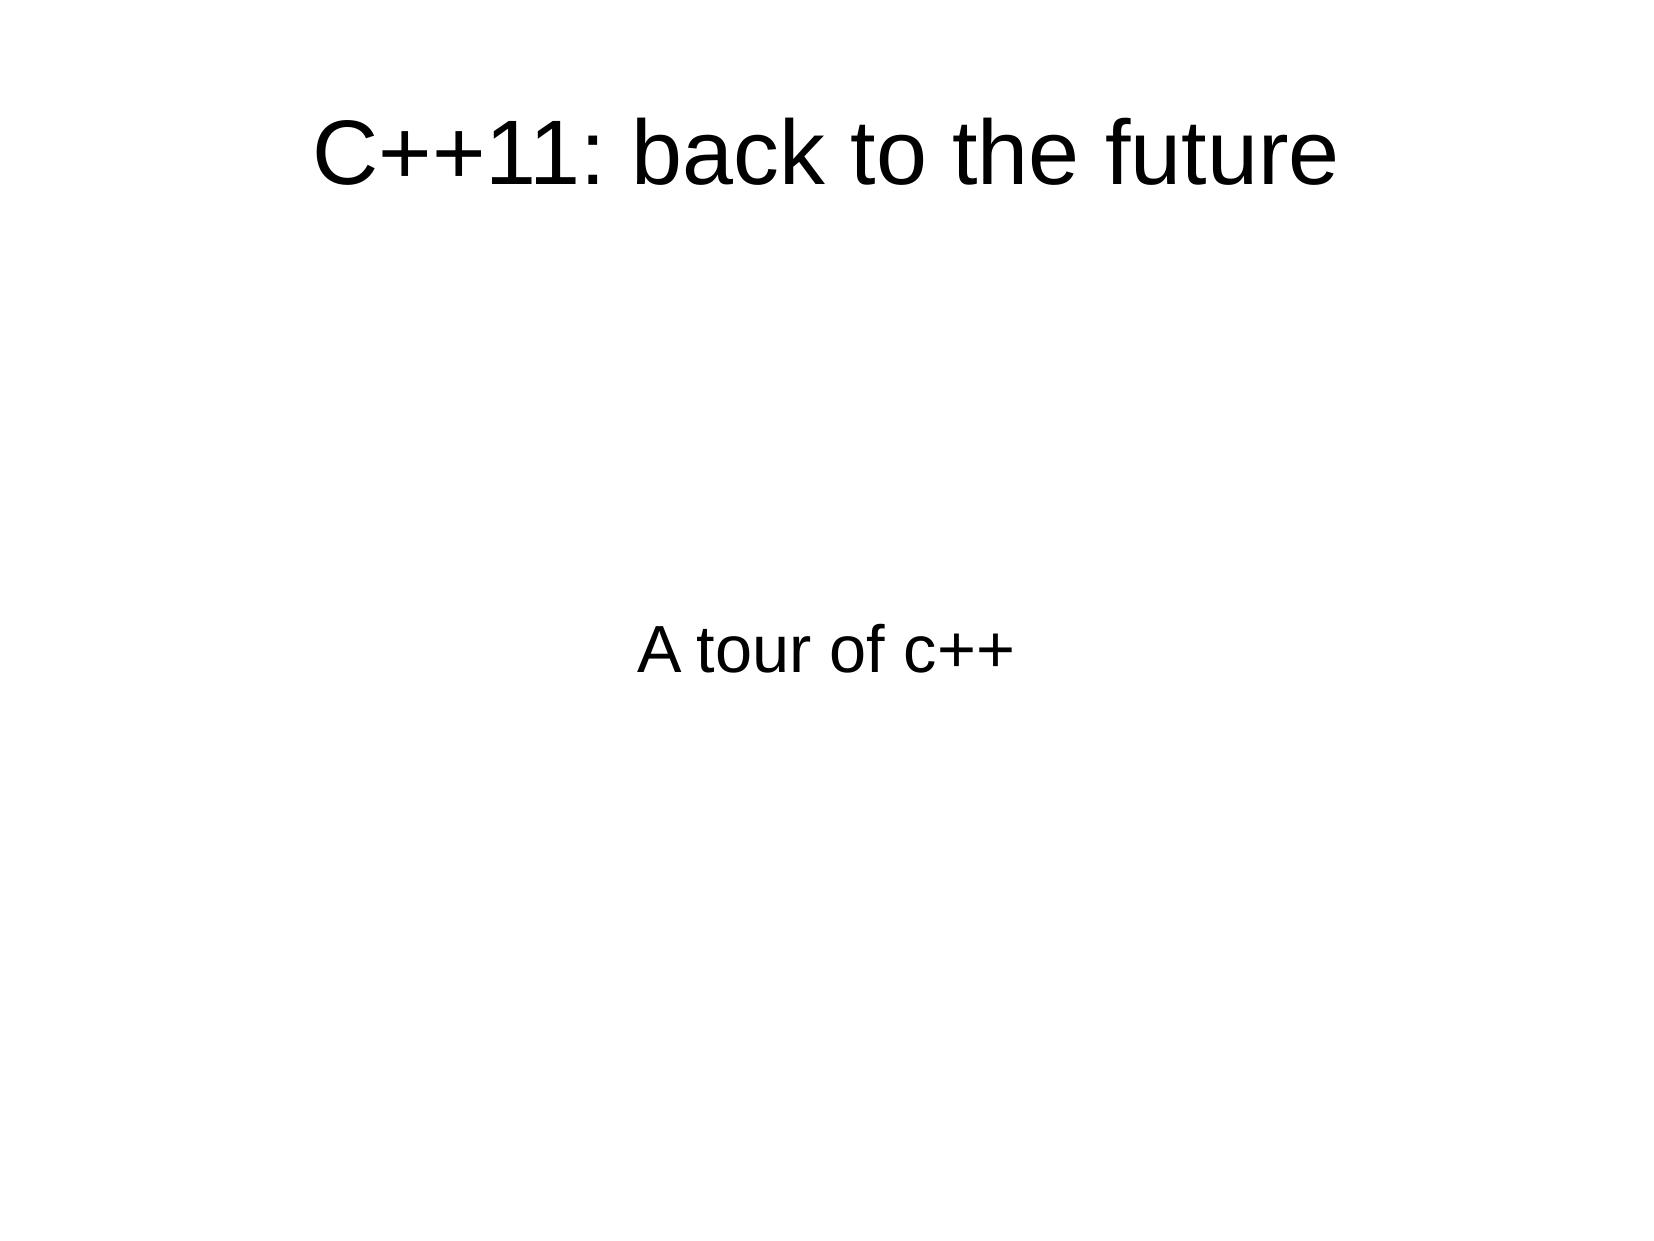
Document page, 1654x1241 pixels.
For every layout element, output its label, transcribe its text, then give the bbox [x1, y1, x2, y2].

subtitle A tour of c++ [82, 290, 1571, 1010]
title C++11: back to the future [82, 49, 1571, 257]
